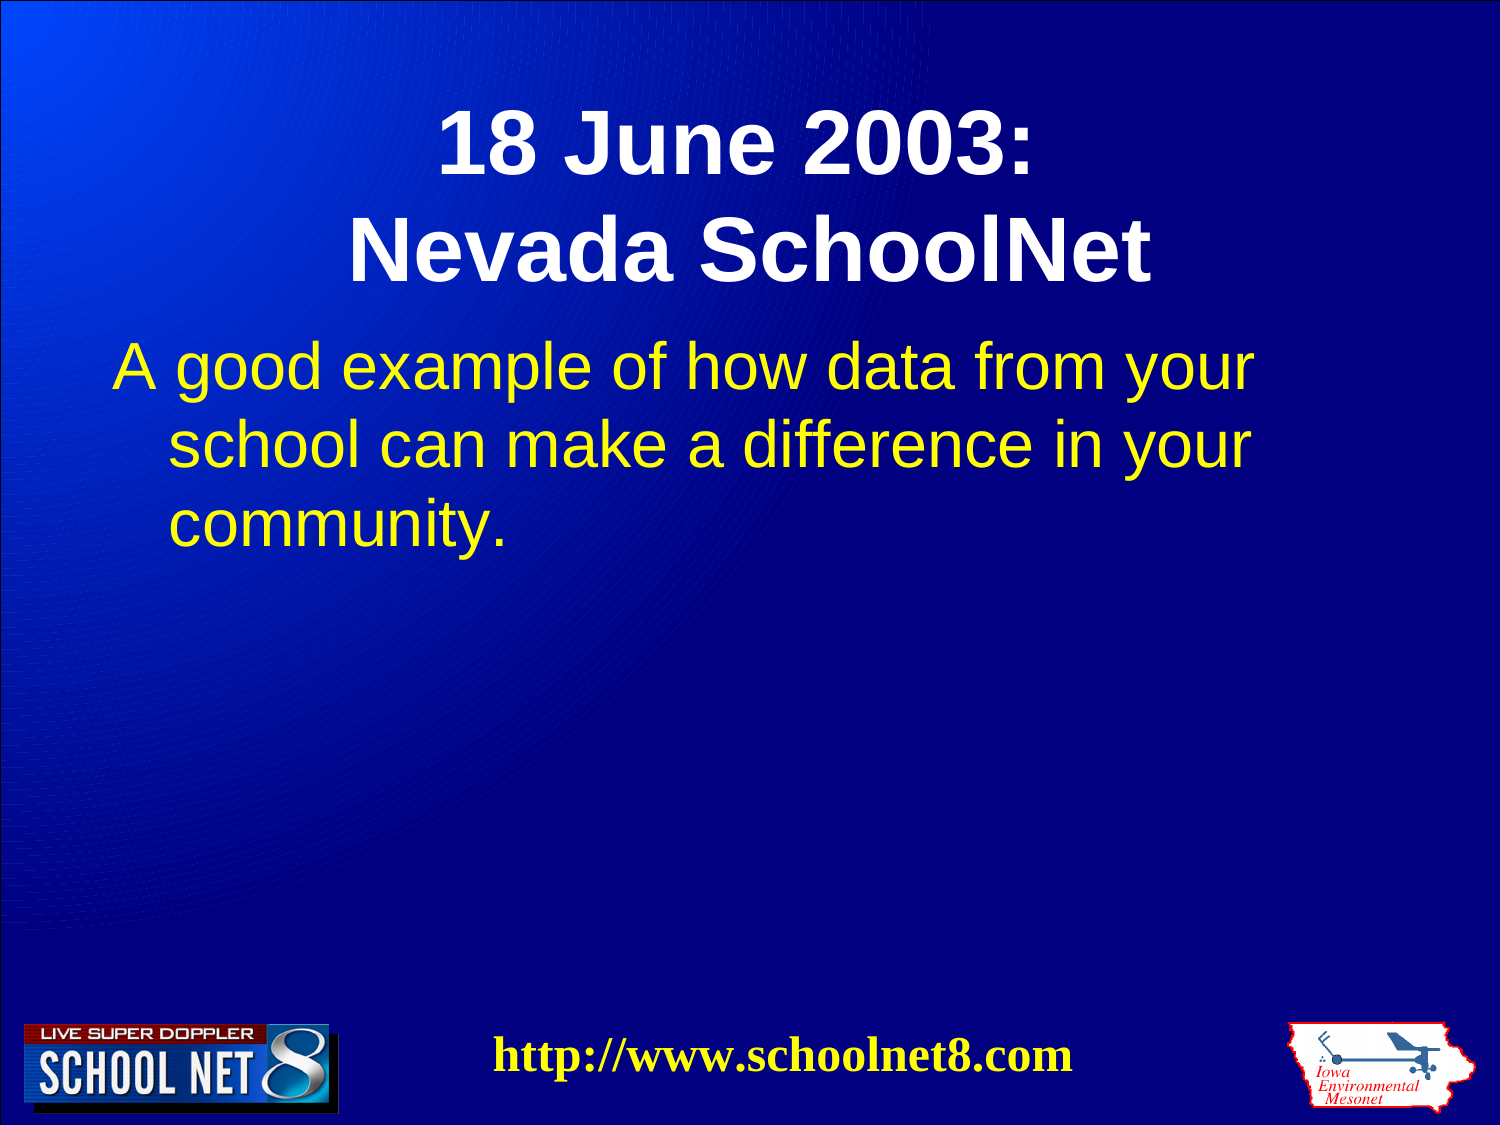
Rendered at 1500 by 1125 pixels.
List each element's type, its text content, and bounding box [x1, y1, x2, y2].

list A good example of how data from your school can make a difference in your community. [112, 324, 1388, 1001]
picture [24, 1024, 329, 1103]
picture [1287, 1021, 1476, 1114]
title 18 June 2003: Nevada SchoolNet [112, 51, 1388, 324]
